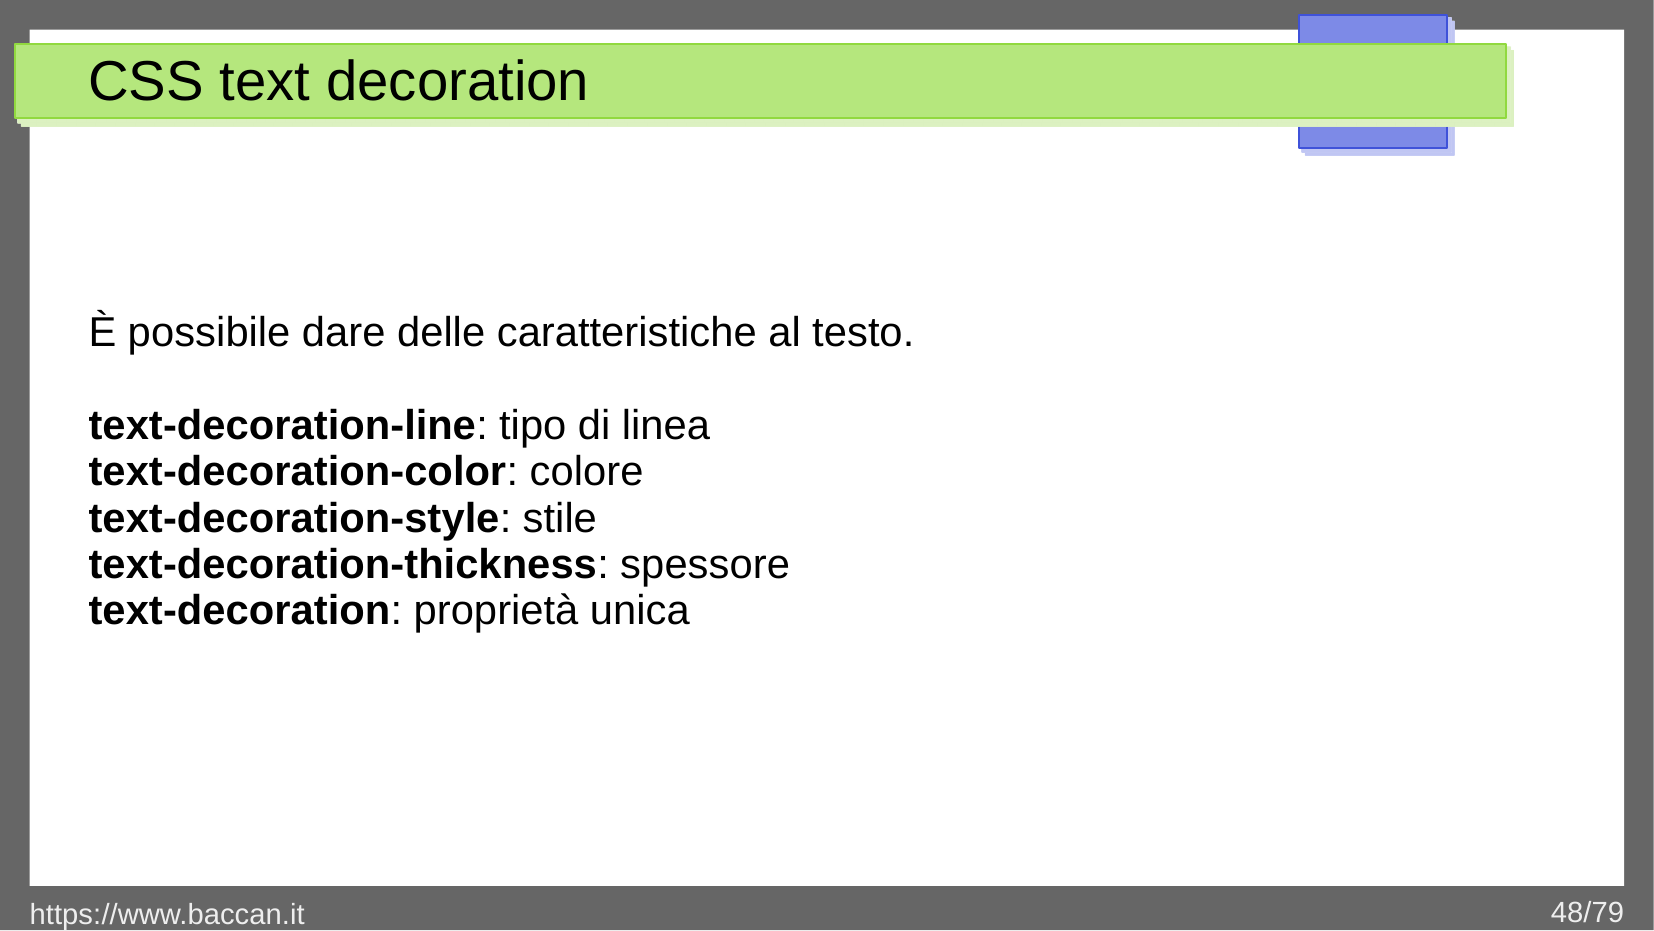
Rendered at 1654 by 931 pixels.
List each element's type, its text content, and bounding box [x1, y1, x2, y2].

text_box È possibile dare delle caratteristiche al testo. text-decoration-line: tipo di linea text-decoration-color: colore text-decoration-style: stile text-decoration-thickness: spessore text-decoration: proprietà unica [88, 169, 1565, 820]
title CSS text decoration [88, 44, 1506, 119]
